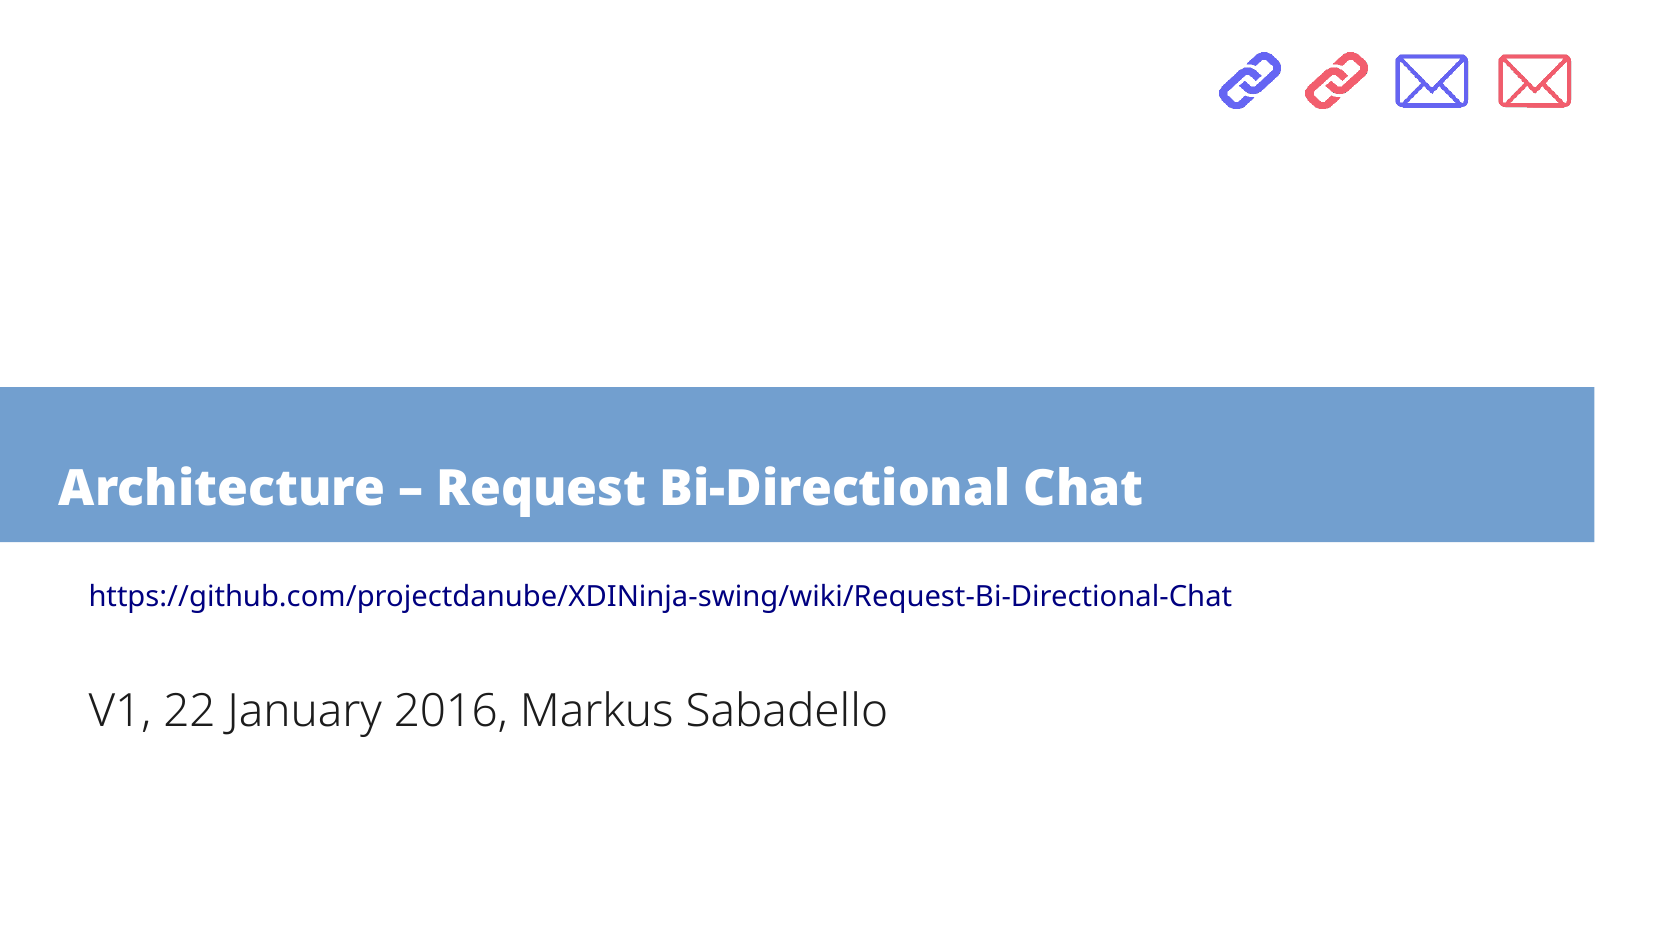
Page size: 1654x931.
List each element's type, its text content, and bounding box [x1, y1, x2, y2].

picture [1495, 51, 1574, 110]
picture [1219, 52, 1281, 109]
title Architecture – Request Bi-Directional Chat [58, 409, 1595, 521]
picture [1392, 51, 1471, 110]
subtitle https://github.com/projectdanube/XDINinja-swing/wiki/Request-Bi-Directional-Chat V1, 22 January 2016, Markus Sabadello [88, 575, 1595, 886]
picture [1305, 52, 1368, 109]
